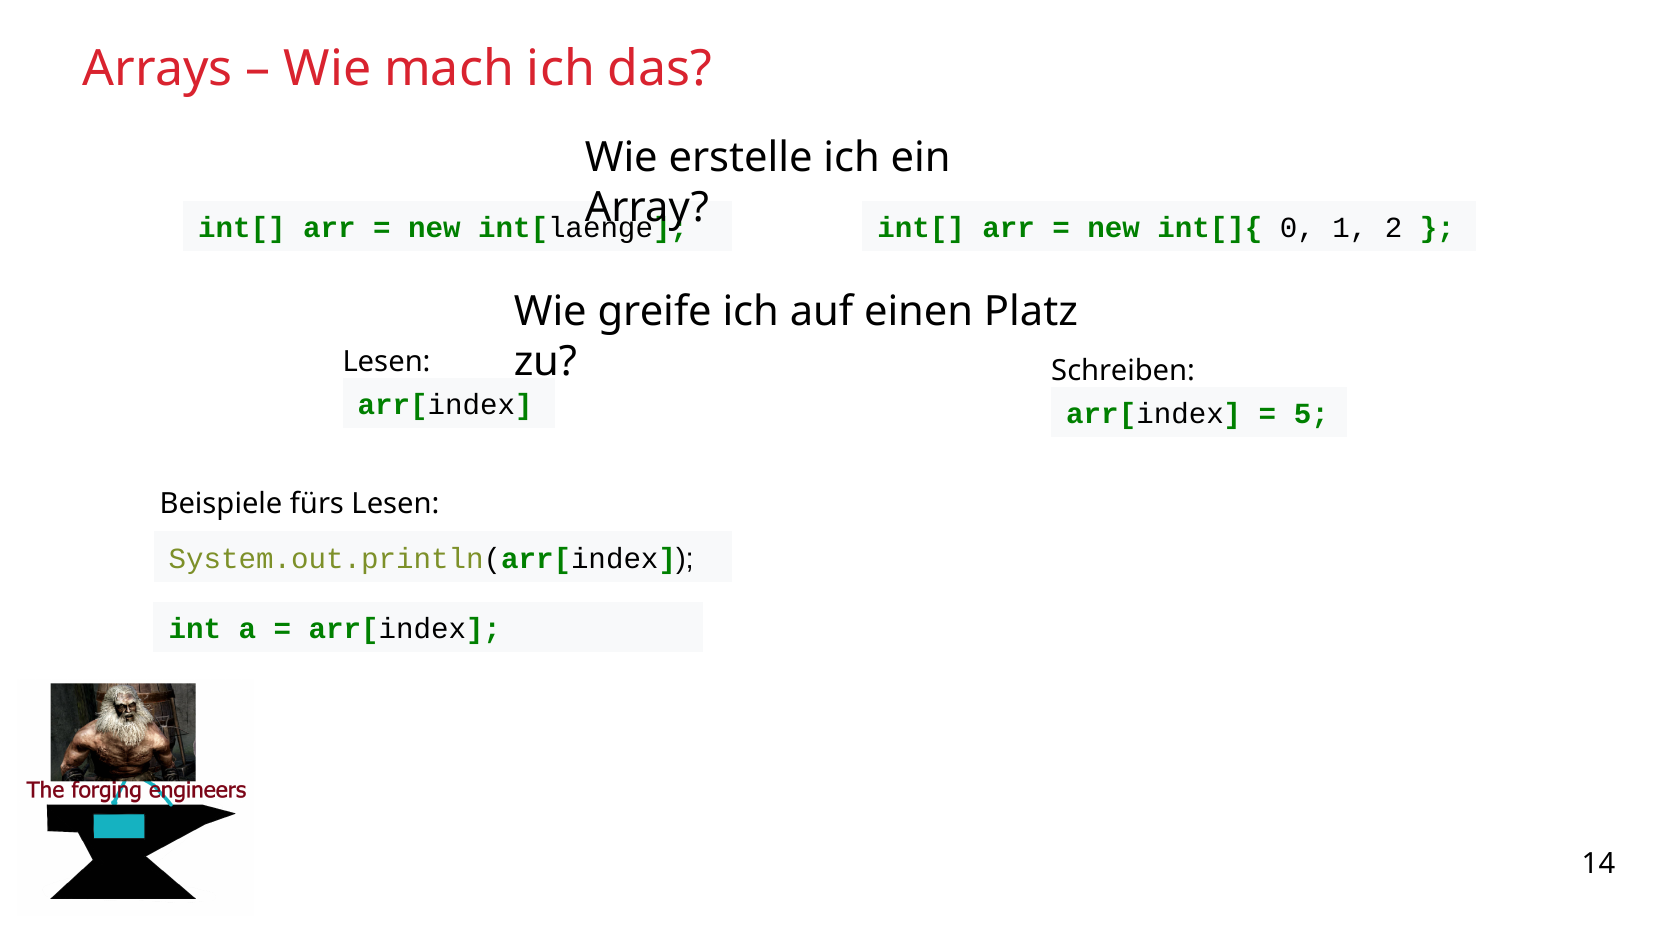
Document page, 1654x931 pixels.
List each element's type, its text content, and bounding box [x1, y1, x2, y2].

text_box Schreiben: [1051, 351, 1199, 387]
text_box arr[index] [343, 378, 555, 428]
text_box Beispiele fürs Lesen: [159, 484, 449, 520]
picture [17, 679, 254, 916]
title Arrays – Wie mach ich das? [82, 37, 1571, 95]
text_box Lesen: [342, 342, 443, 378]
text_box int[] arr = new int[]{ 0, 1, 2 }; [862, 201, 1476, 251]
text_box int a = arr[index]; [153, 602, 703, 652]
text_box Wie erstelle ich ein Array? [584, 129, 1069, 178]
text_box int[] arr = new int[laenge]; [183, 201, 732, 251]
text_box Wie greife ich auf einen Platz zu? [513, 283, 1140, 331]
text_box System.out.println(arr[index]); [154, 531, 732, 582]
text_box arr[index] = 5; [1051, 387, 1347, 437]
